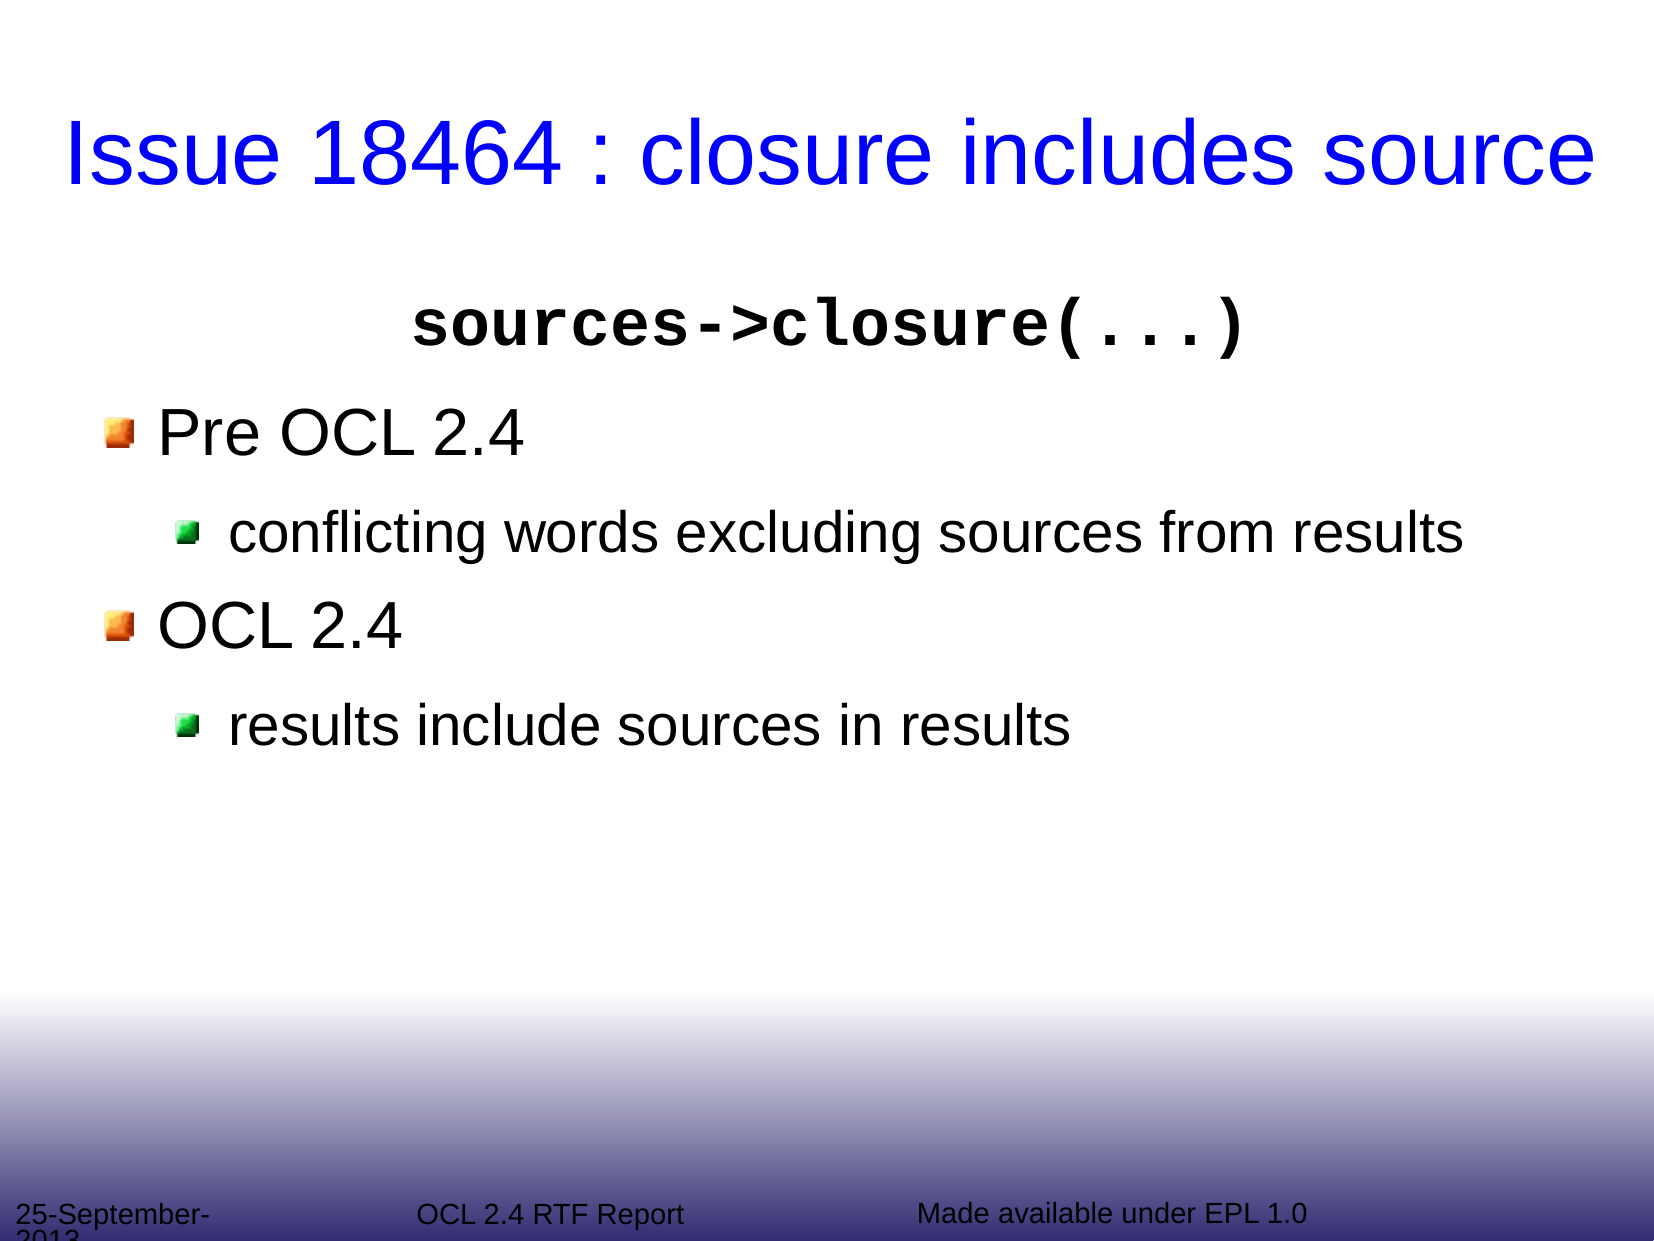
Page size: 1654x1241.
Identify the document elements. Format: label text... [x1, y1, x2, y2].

list sources->closure(...) Pre OCL 2.4 conflicting words excluding sources from results OCL 2.4 results include sources in results [86, 290, 1575, 1109]
title Issue 18464 : closure includes source [9, 49, 1654, 257]
